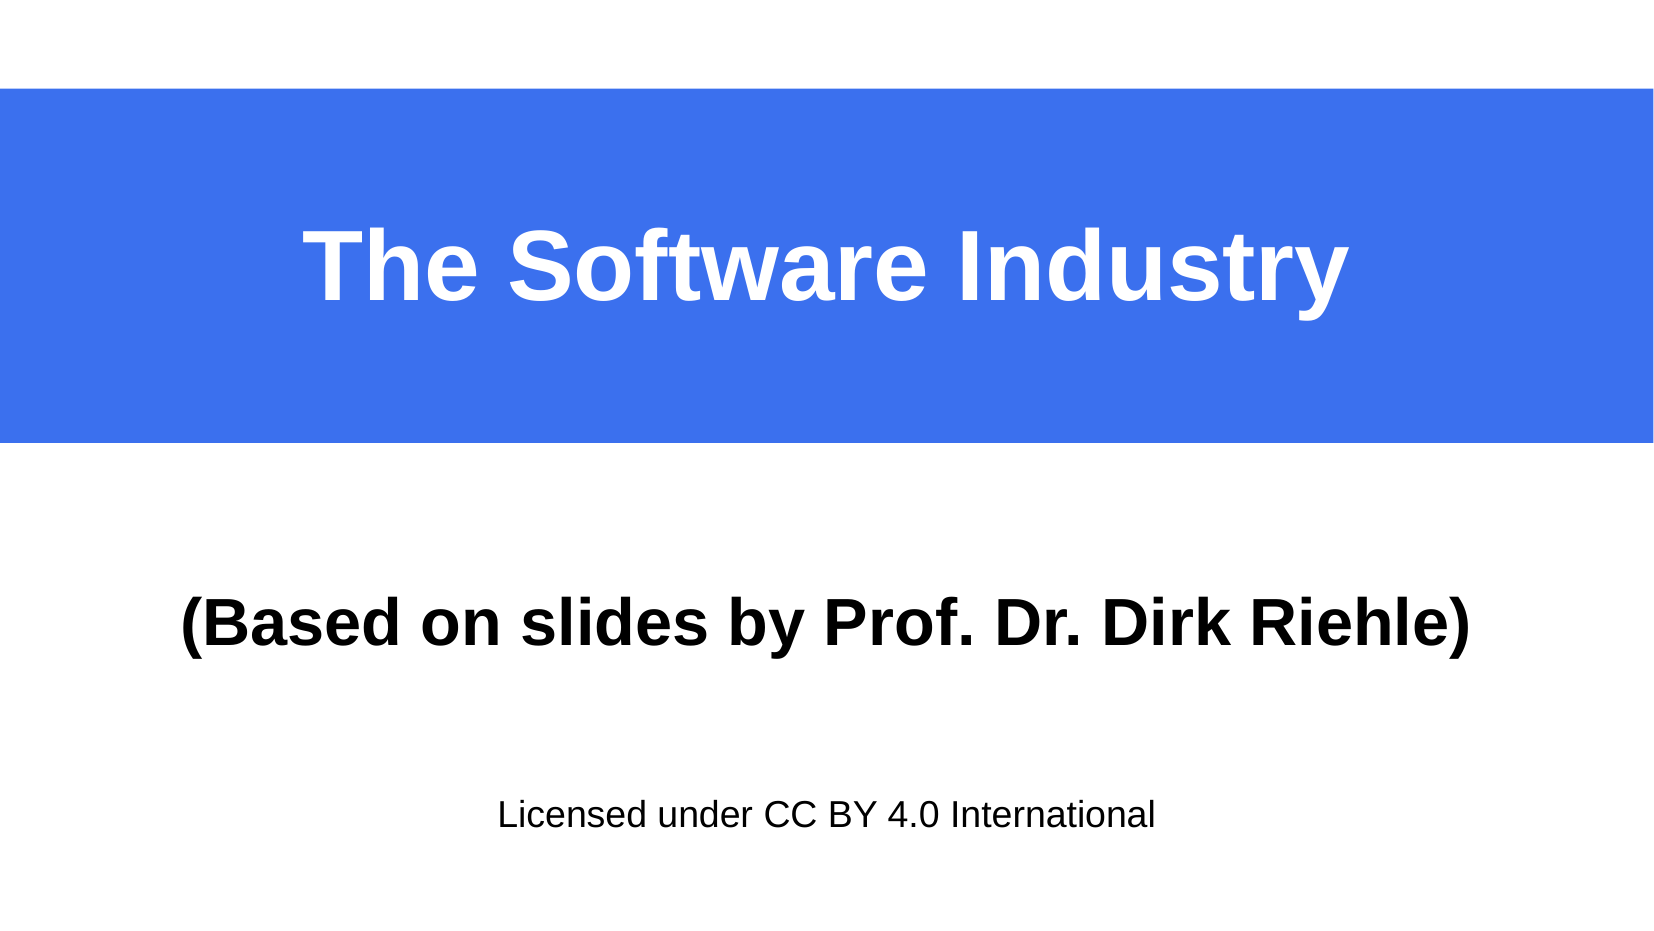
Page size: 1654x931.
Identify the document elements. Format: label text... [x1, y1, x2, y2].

title The Software Industry [0, 88, 1654, 443]
subtitle (Based on slides by Prof. Dr. Dirk Riehle) Licensed under CC BY 4.0 International [29, 472, 1625, 886]
